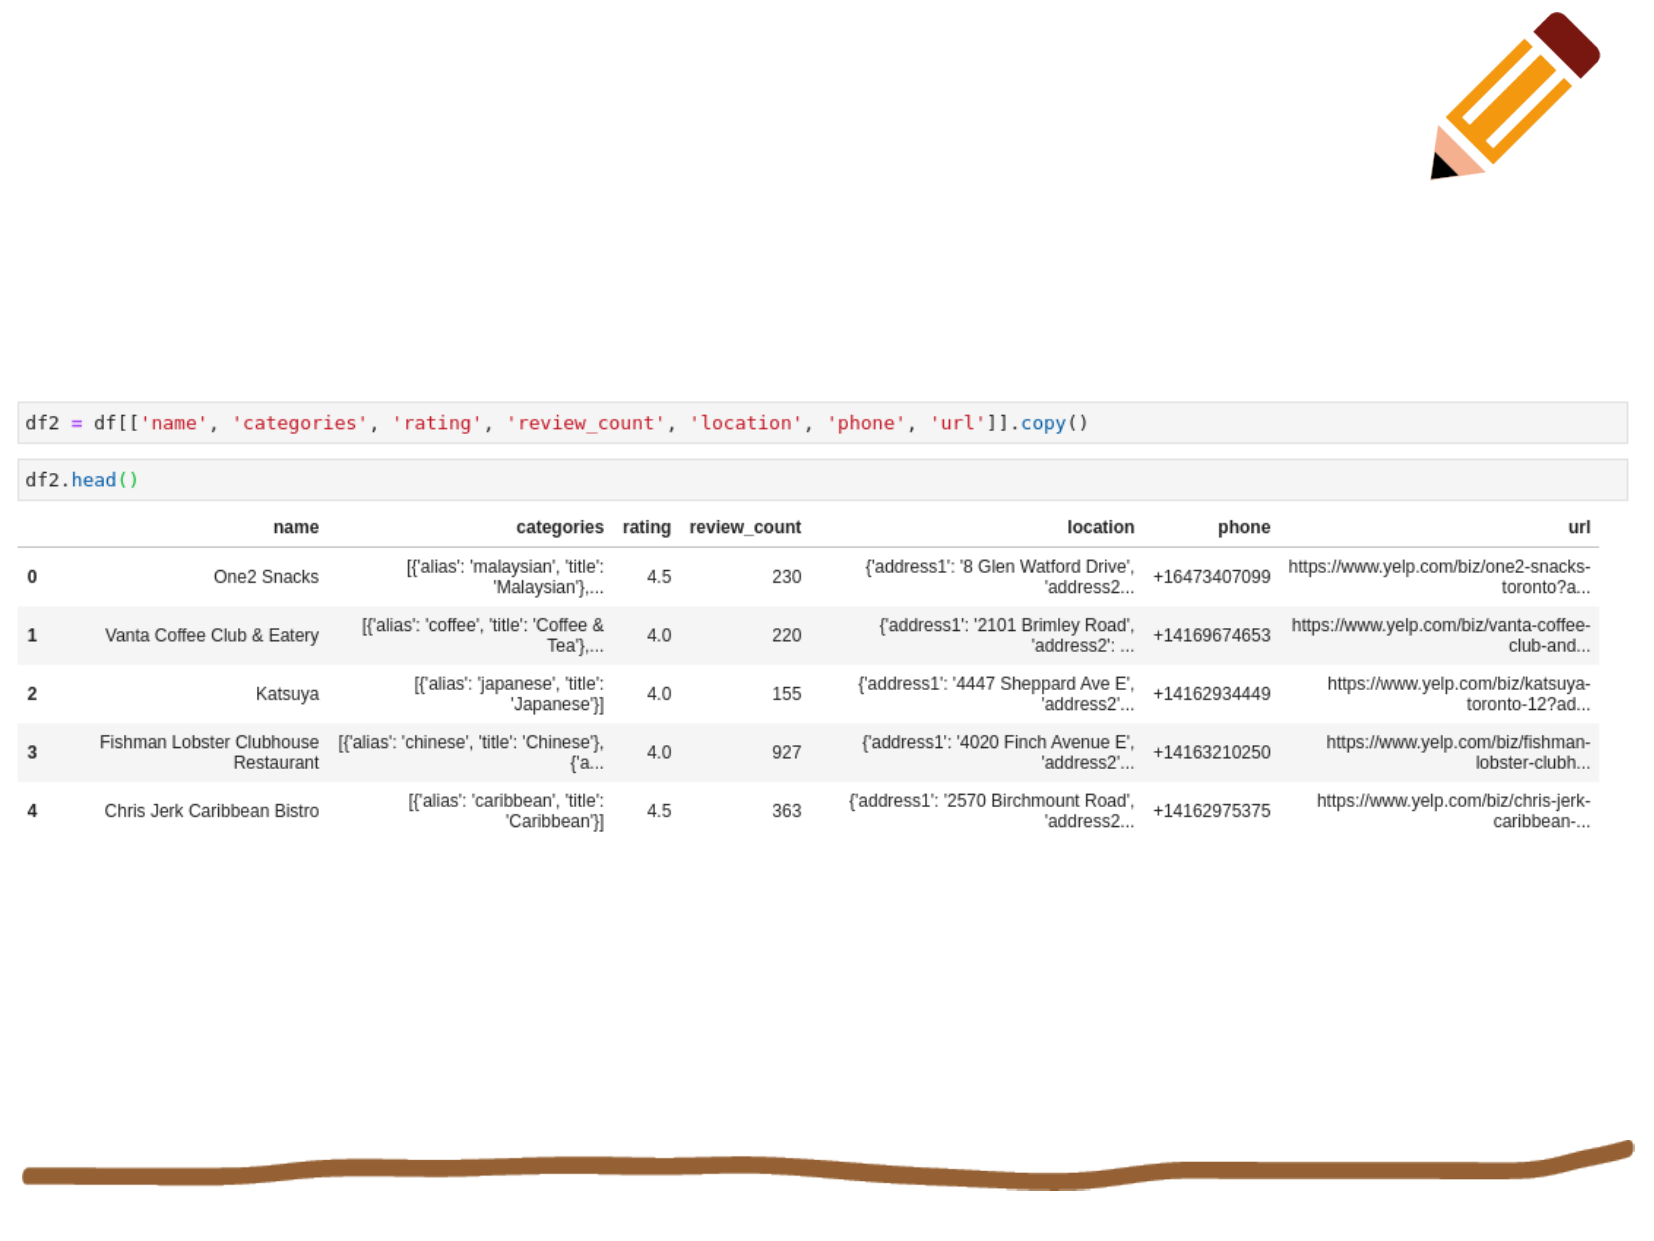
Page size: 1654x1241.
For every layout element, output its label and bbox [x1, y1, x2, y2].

picture [1430, 12, 1601, 181]
picture [22, 1140, 1635, 1191]
picture [9, 393, 1630, 848]
